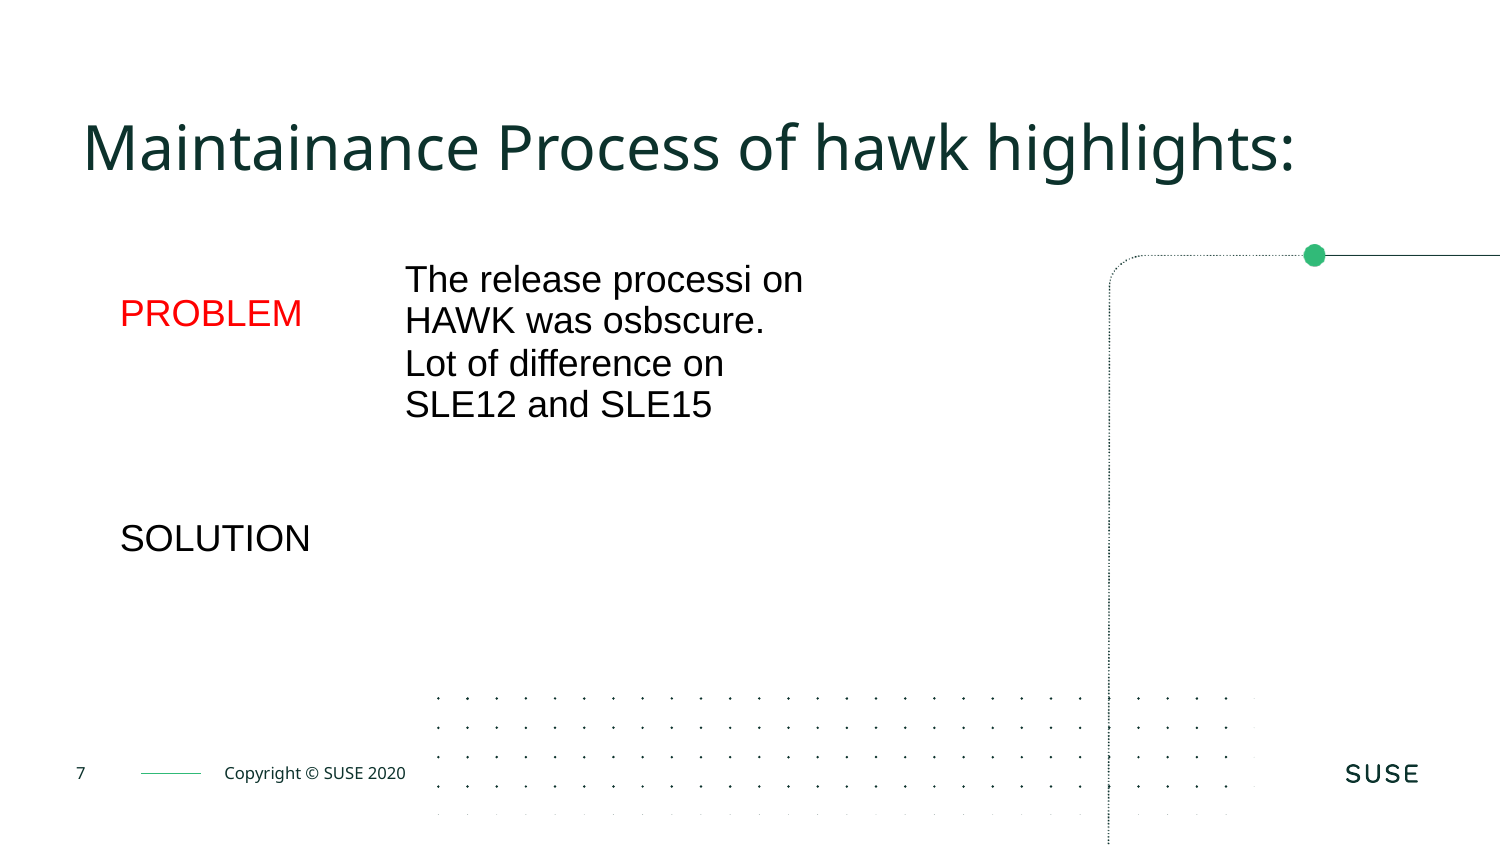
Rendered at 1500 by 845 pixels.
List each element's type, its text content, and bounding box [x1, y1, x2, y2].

title Maintainance Process of hawk highlights: [82, 103, 1341, 251]
text_box The release processi on HAWK was osbscure. Lot of difference on SLE12 and SLE15 [390, 250, 841, 434]
text_box PROBLEM [105, 285, 346, 426]
text_box SOLUTION [105, 510, 361, 609]
picture [1107, 244, 1500, 845]
